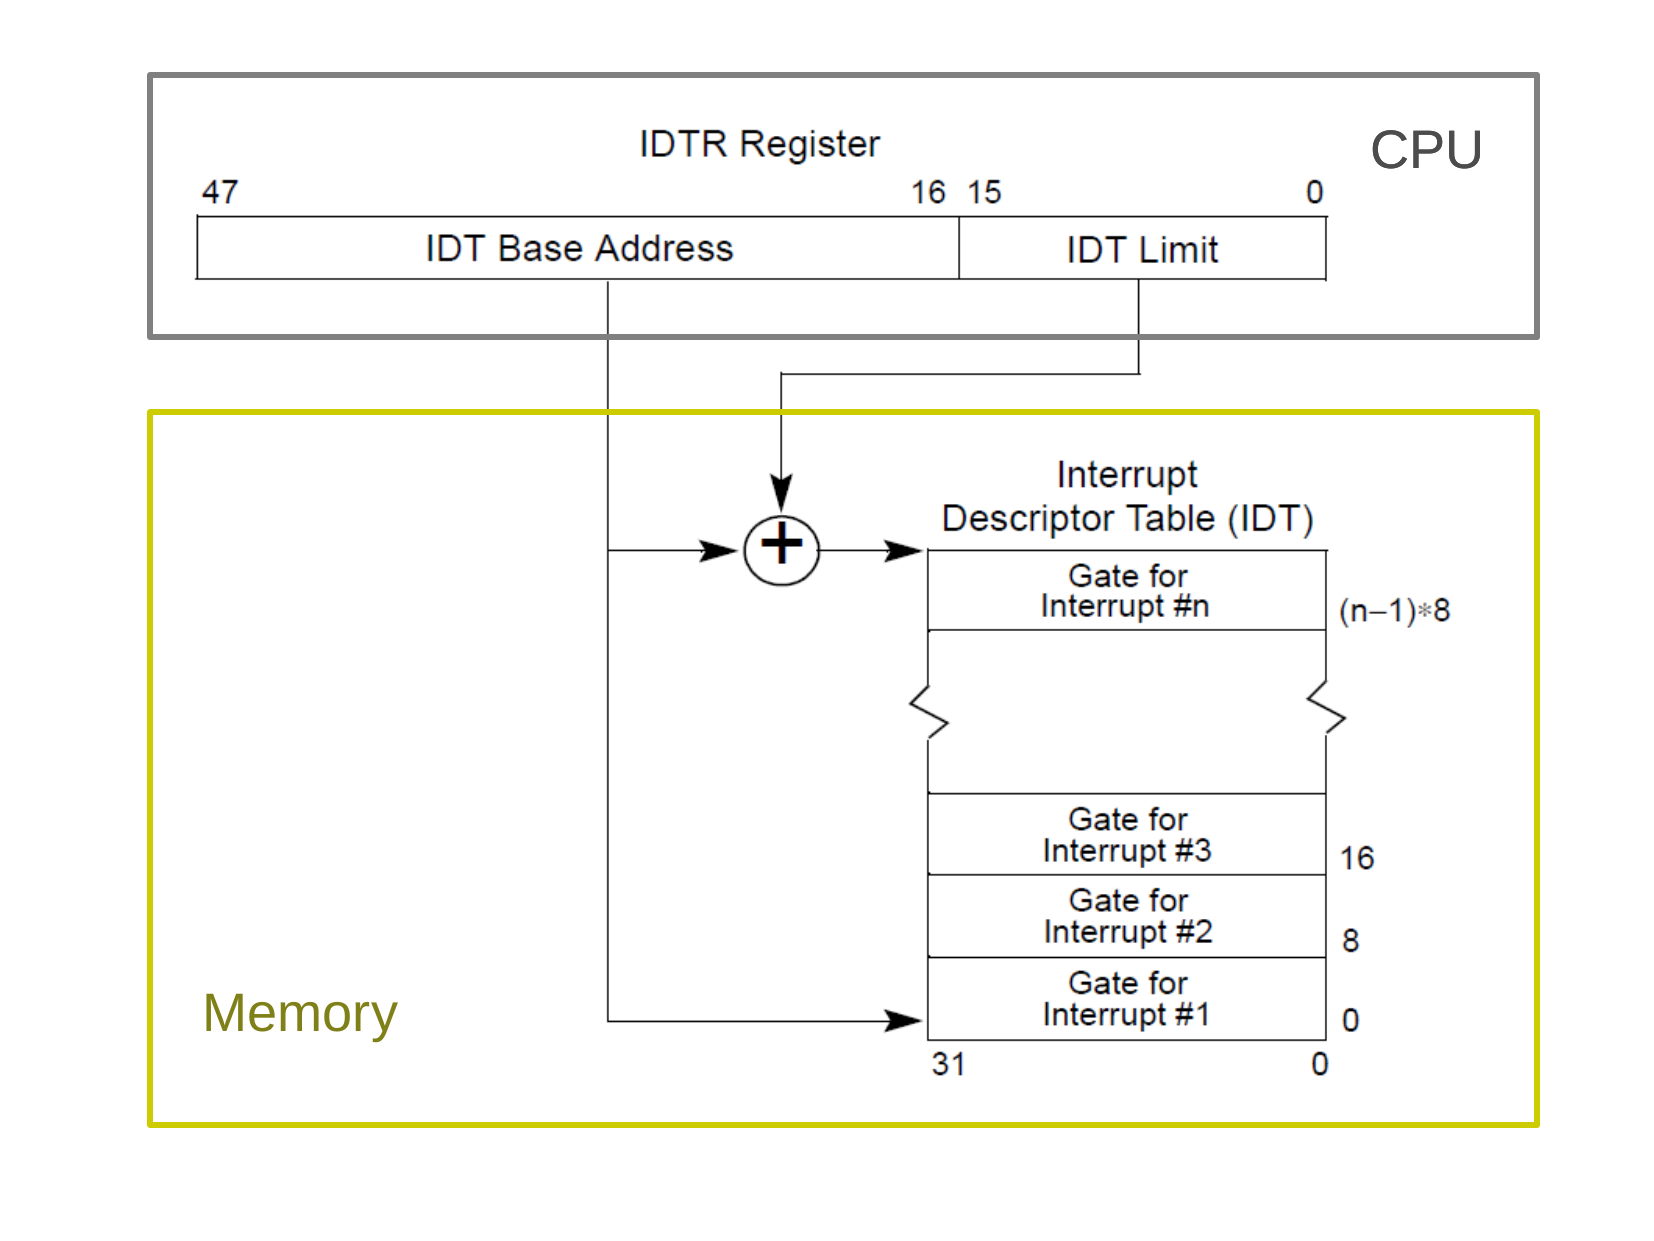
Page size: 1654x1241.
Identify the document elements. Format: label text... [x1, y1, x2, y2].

picture [153, 415, 1480, 1088]
text_box Memory [187, 975, 414, 1051]
picture [150, 340, 1480, 409]
text_box CPU [1355, 112, 1501, 188]
picture [153, 96, 1480, 334]
